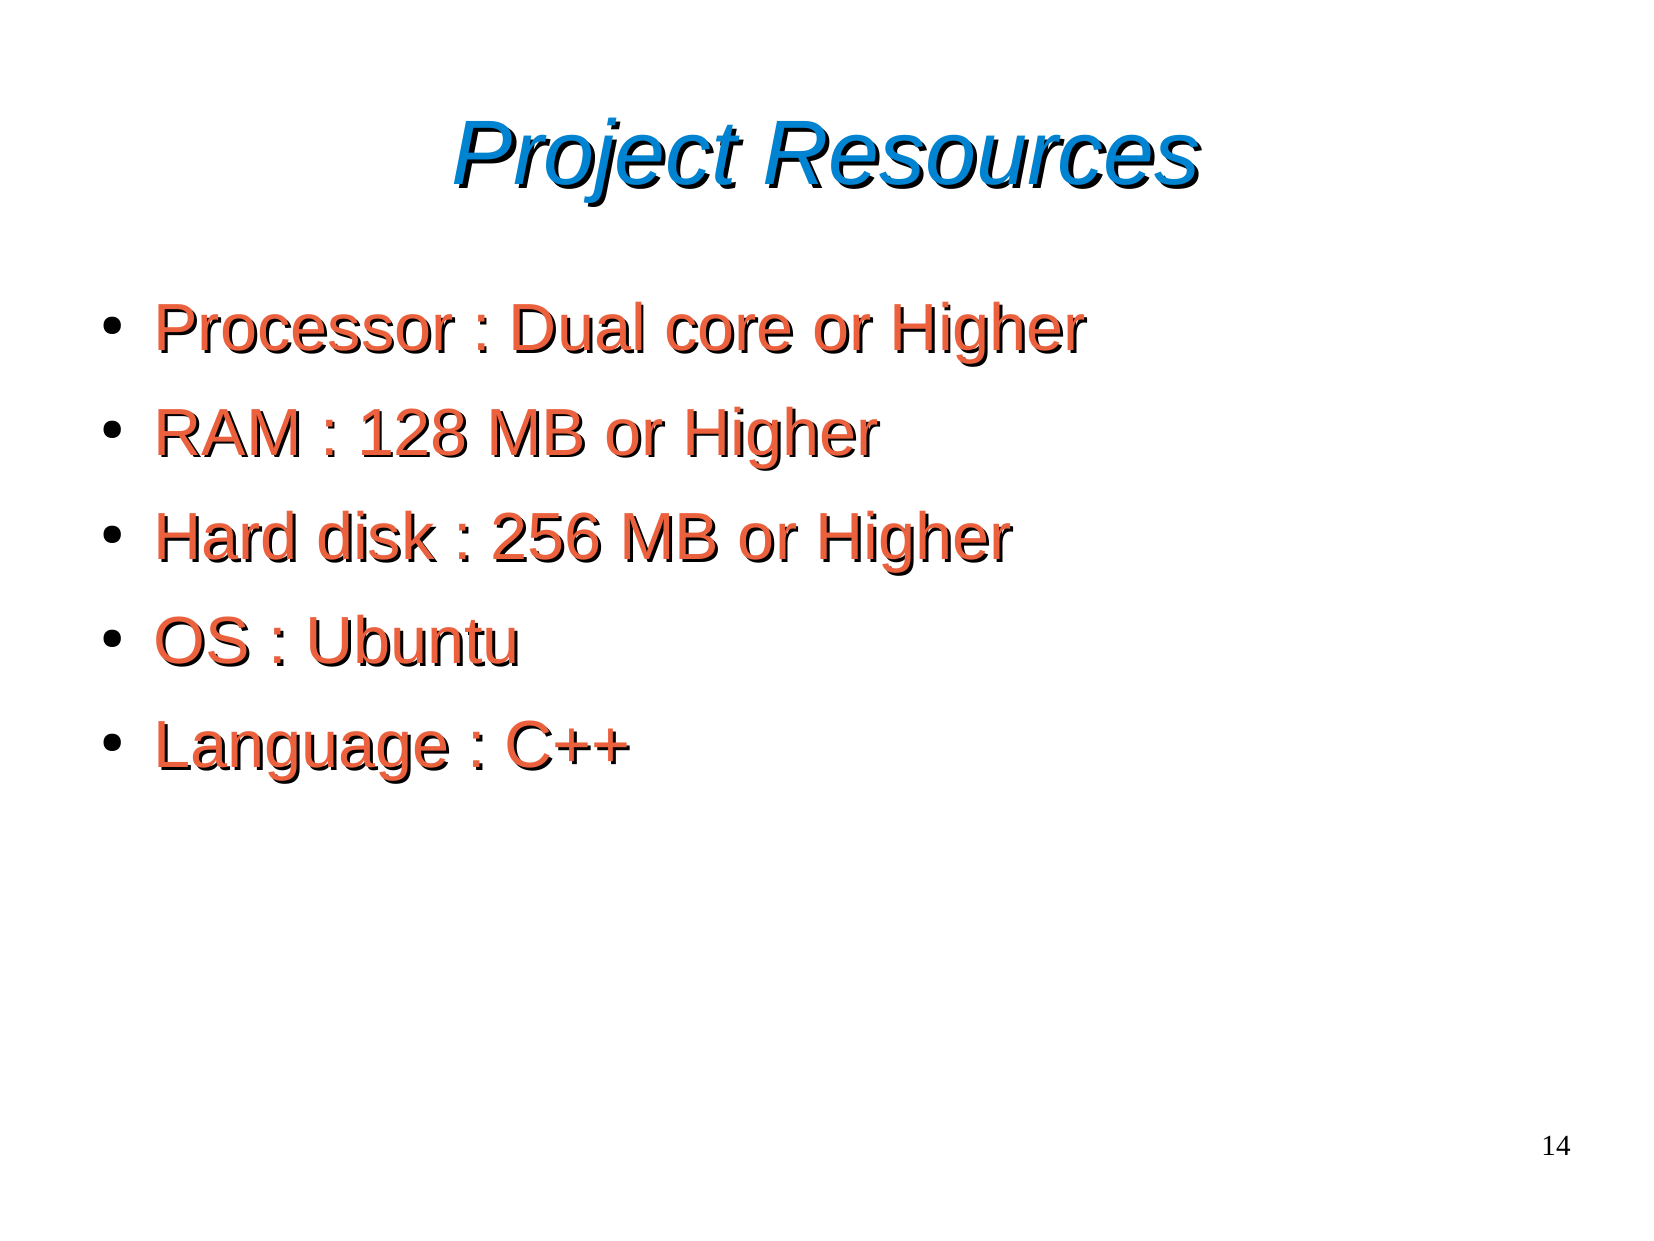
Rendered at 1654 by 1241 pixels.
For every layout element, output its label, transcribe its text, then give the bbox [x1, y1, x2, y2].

title Project Resources [82, 49, 1571, 257]
list Processor : Dual core or Higher RAM : 128 MB or Higher Hard disk : 256 MB or Higher OS : Ubuntu Language : C++ [82, 290, 1538, 1010]
